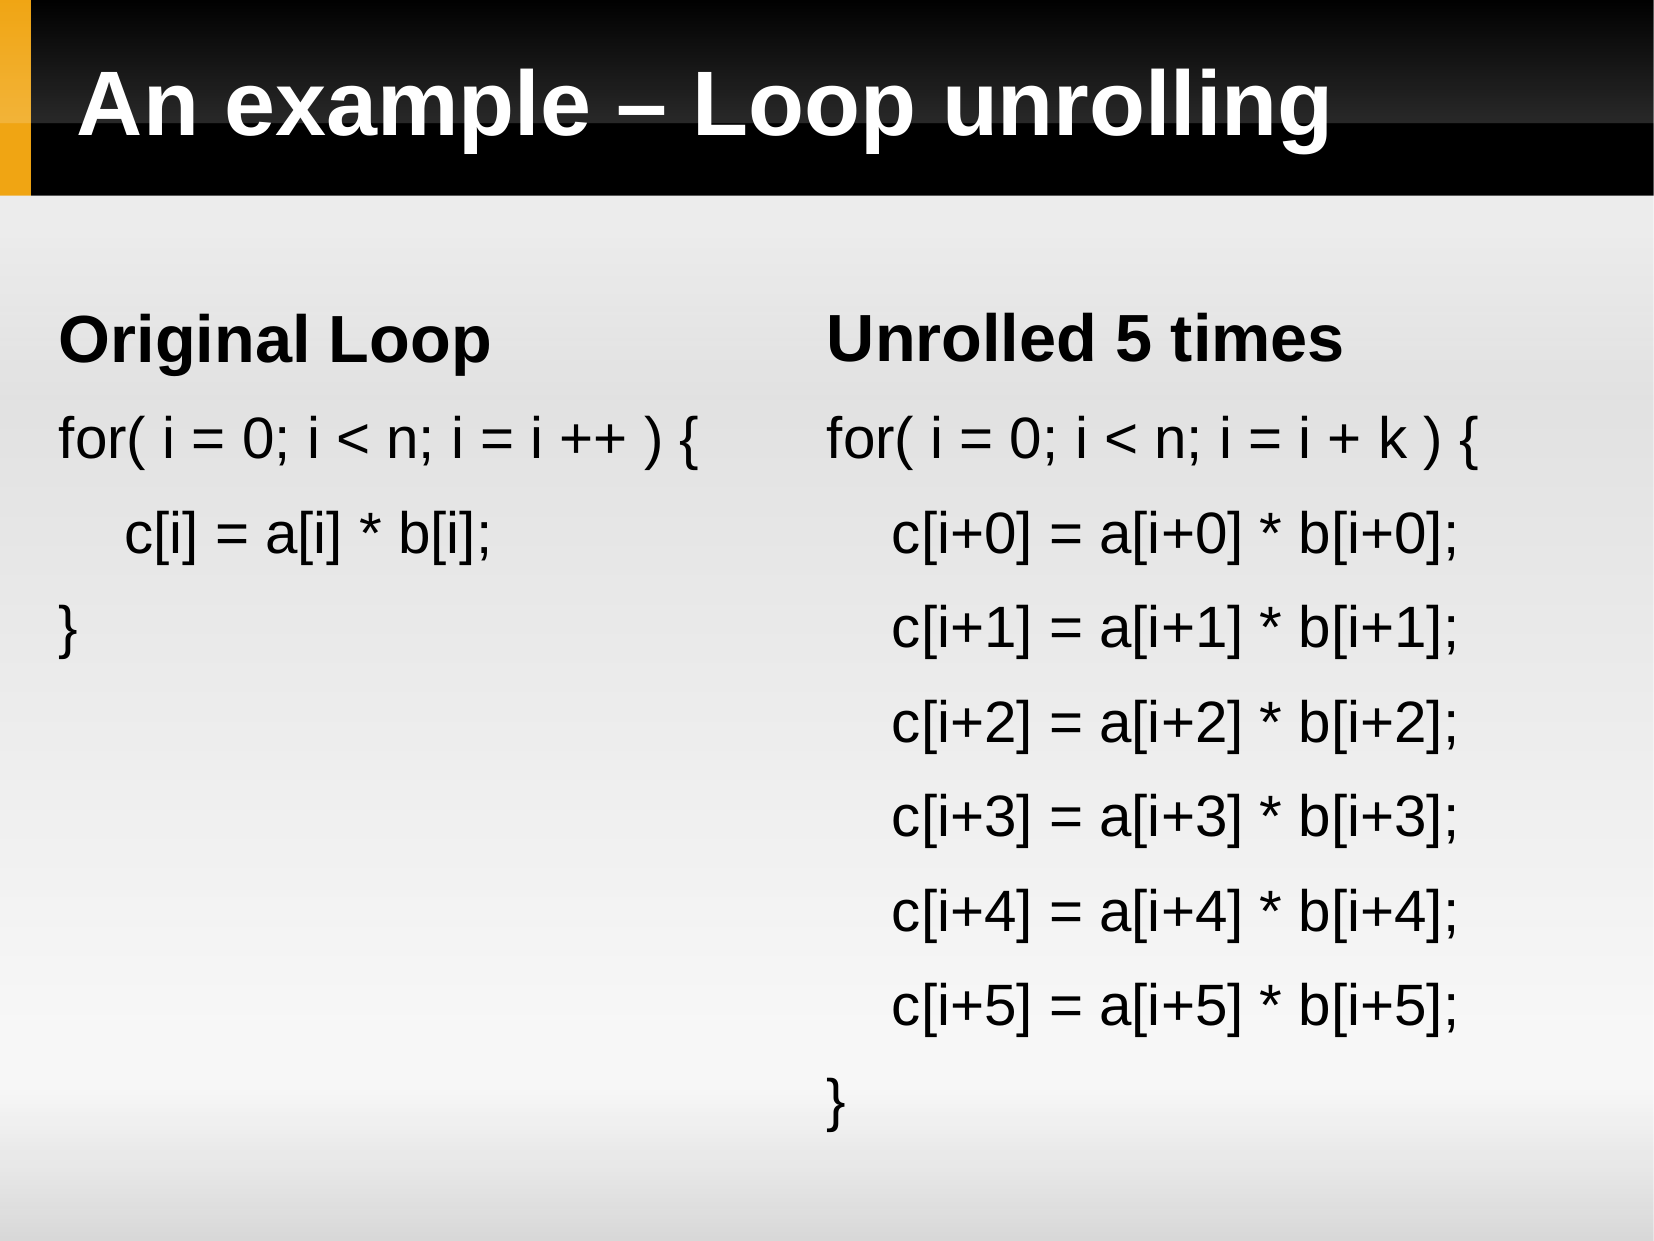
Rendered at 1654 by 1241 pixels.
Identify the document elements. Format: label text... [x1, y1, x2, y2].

title An example – Loop unrolling [76, 7, 1565, 200]
picture [0, 0, 1654, 1241]
list Unrolled 5 times for( i = 0; i < n; i = i + k ) { c[i+0] = a[i+0] * b[i+0]; c[i+1] = a[i+1] * b[i+1]; c[i+2] = a[i+2] * b[i+2]; c[i+3] = a[i+3] * b[i+3]; c[i+4] = a[i+4] * b[i+4]; c[i+5] = a[i+5] * b[i+5]; } [826, 301, 1536, 1237]
list Original Loop for( i = 0; i < n; i = i ++ ) { c[i] = a[i] * b[i]; } [59, 301, 833, 881]
